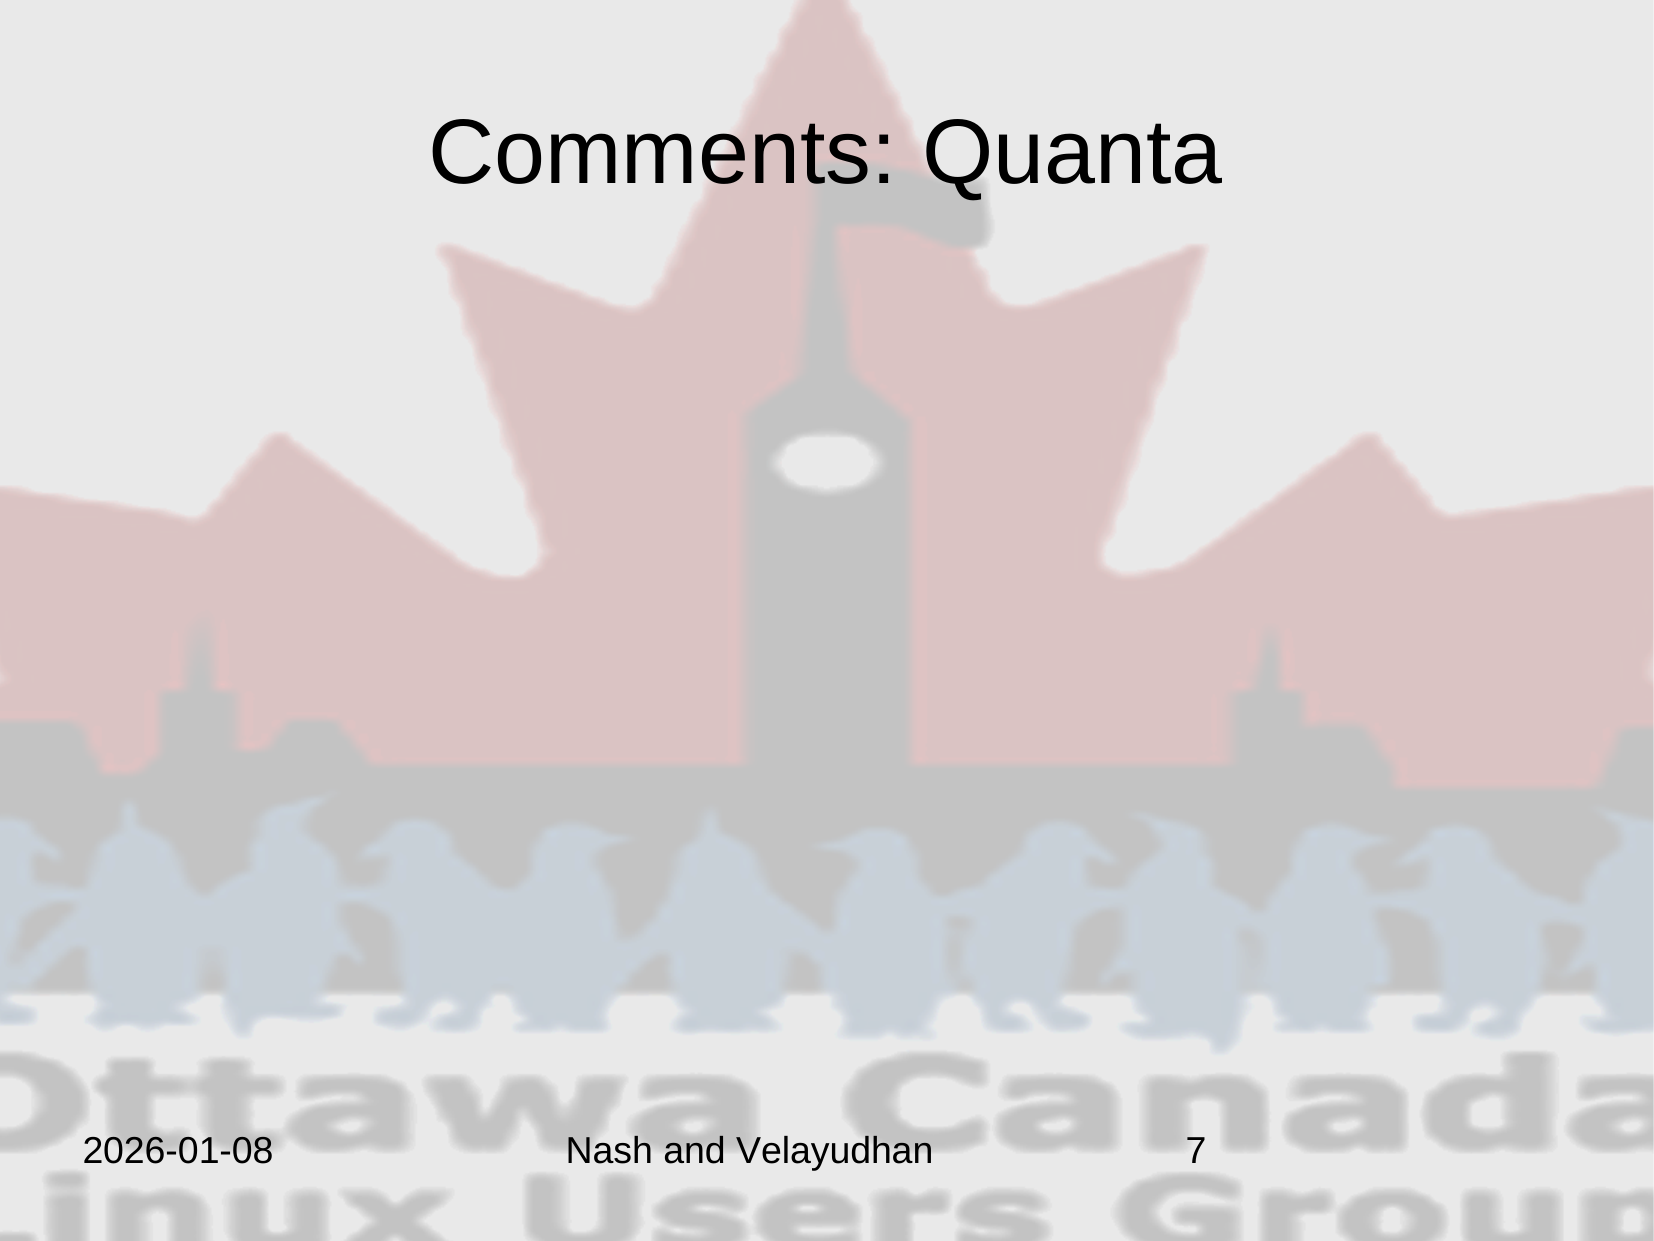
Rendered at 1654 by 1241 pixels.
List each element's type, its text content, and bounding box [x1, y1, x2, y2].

title Comments: Quanta [82, 49, 1570, 256]
picture [0, 0, 1654, 1241]
